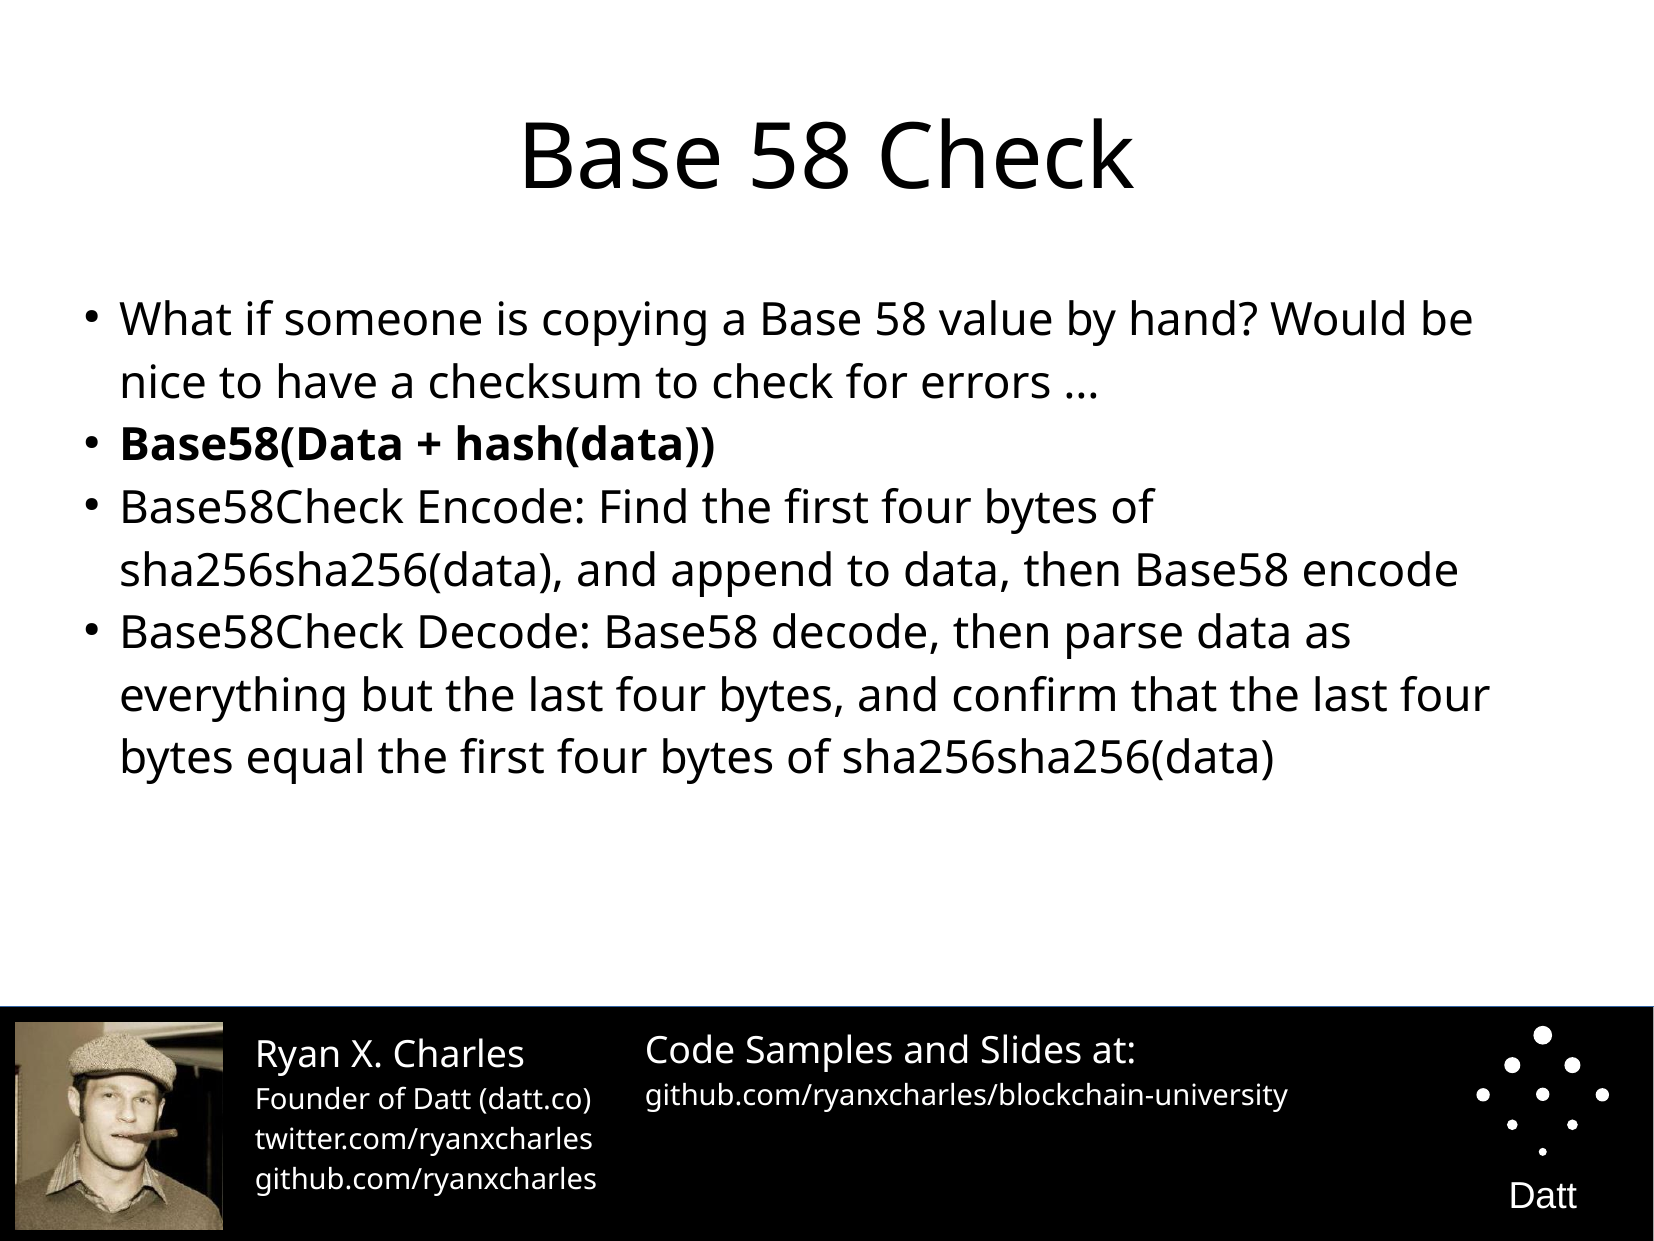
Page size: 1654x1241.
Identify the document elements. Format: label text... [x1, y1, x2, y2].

text_box [0, 1006, 1654, 1241]
text_box Ryan X. Charles Founder of Datt (datt.co) twitter.com/ryanxcharles github.com/ryanxcharles [240, 1020, 976, 1241]
text_box Datt [1452, 1167, 1633, 1241]
picture [1475, 1023, 1611, 1159]
text_box Code Samples and Slides at: github.com/ryanxcharles/blockchain-university [630, 1015, 1403, 1156]
text_box What if someone is copying a Base 58 value by hand? Would be nice to have a checksum to check for errors … Base58(Data + hash(data)) Base58Check Encode: Find the first four bytes of sha256sha256(data), and append to data, then Base58 encode Base58Check Decode: Base58 decode, then parse data as everything but the last four bytes, and confirm that the last four bytes equal the first four bytes of sha256sha256(data) [83, 286, 1572, 1007]
title Base 58 Check [82, 49, 1571, 257]
picture [15, 1022, 223, 1231]
